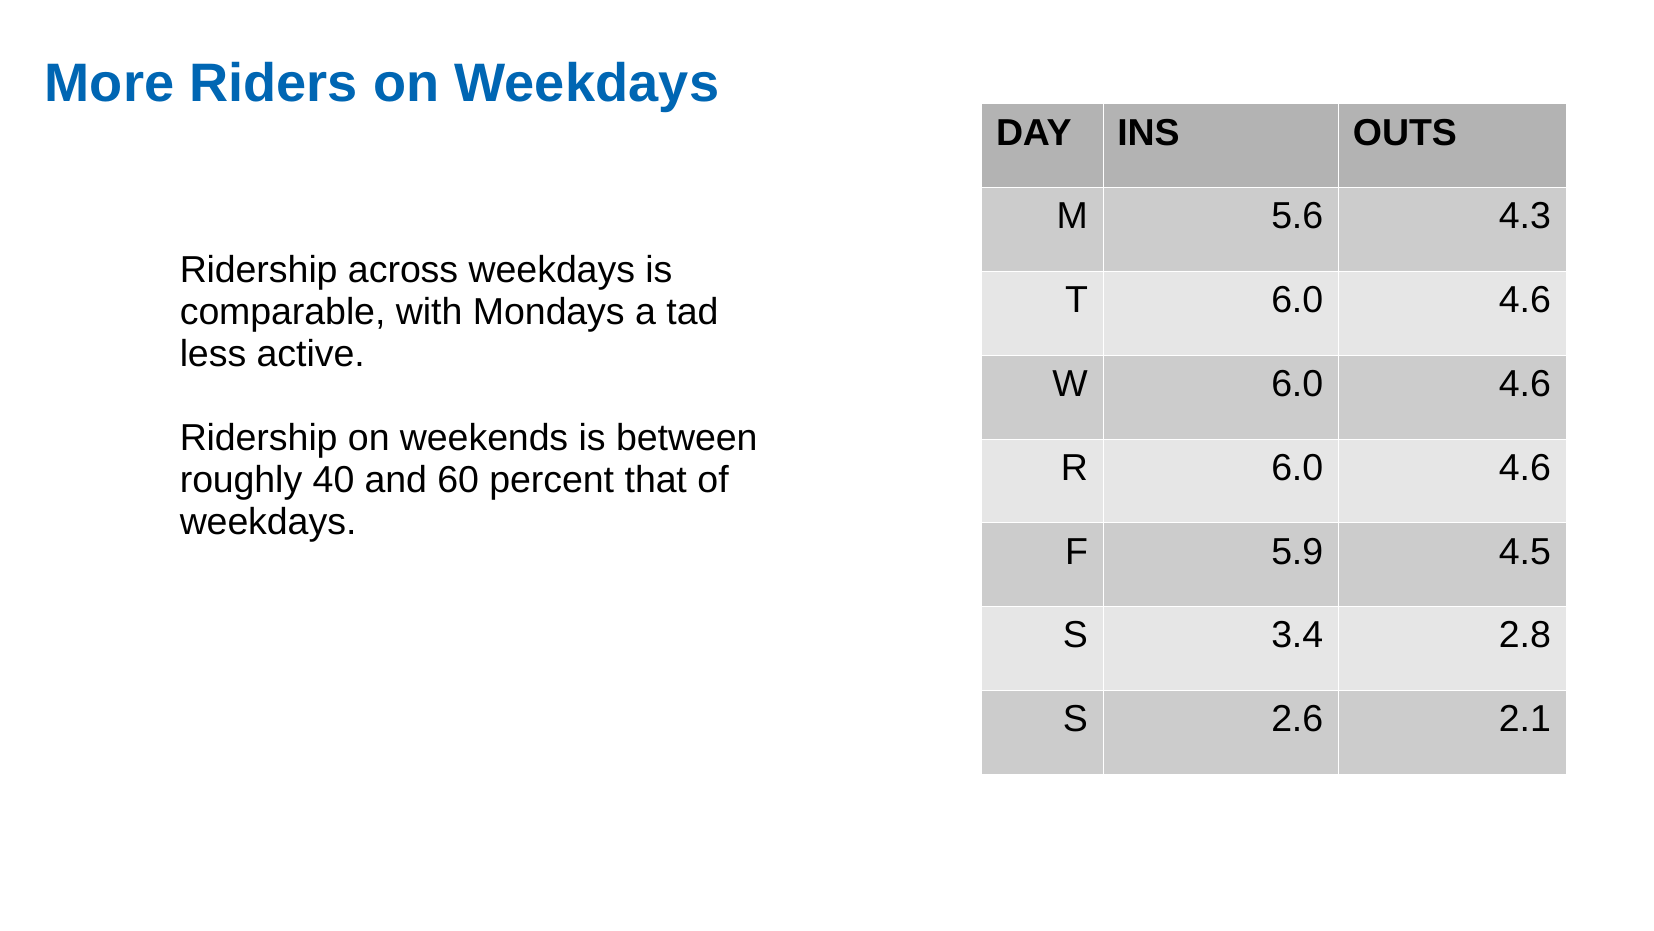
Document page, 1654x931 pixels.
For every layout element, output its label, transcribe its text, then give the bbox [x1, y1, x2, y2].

table_cell 5.6 [1104, 188, 1338, 271]
table_cell R [982, 440, 1103, 522]
table_header DAY [982, 104, 1103, 187]
table_cell 4.3 [1339, 188, 1566, 271]
table_cell 4.5 [1339, 523, 1566, 606]
table_cell 4.6 [1339, 440, 1566, 522]
text_box More Riders on Weekdays [30, 45, 946, 242]
table_cell W [982, 356, 1103, 439]
table_cell 6.0 [1104, 356, 1338, 439]
table_header INS [1104, 104, 1338, 187]
table_cell 4.6 [1339, 272, 1566, 355]
table_cell 6.0 [1104, 440, 1338, 522]
text_box Ridership across weekdays is comparable, with Mondays a tad less active. Ridership on weekends is between roughly 40 and 60 percent that of weekdays. [165, 241, 811, 551]
table_cell S [982, 691, 1103, 774]
table_cell 5.9 [1104, 523, 1338, 606]
table_cell 4.6 [1339, 356, 1566, 439]
table_cell F [982, 523, 1103, 606]
table_cell 2.8 [1339, 607, 1566, 690]
table_header OUTS [1339, 104, 1566, 187]
table_cell 6.0 [1104, 272, 1338, 355]
table_cell 2.1 [1339, 691, 1566, 774]
table_cell 2.6 [1104, 691, 1338, 774]
table_cell T [982, 272, 1103, 355]
table_cell S [982, 607, 1103, 690]
table_cell 3.4 [1104, 607, 1338, 690]
table_cell M [982, 188, 1103, 271]
